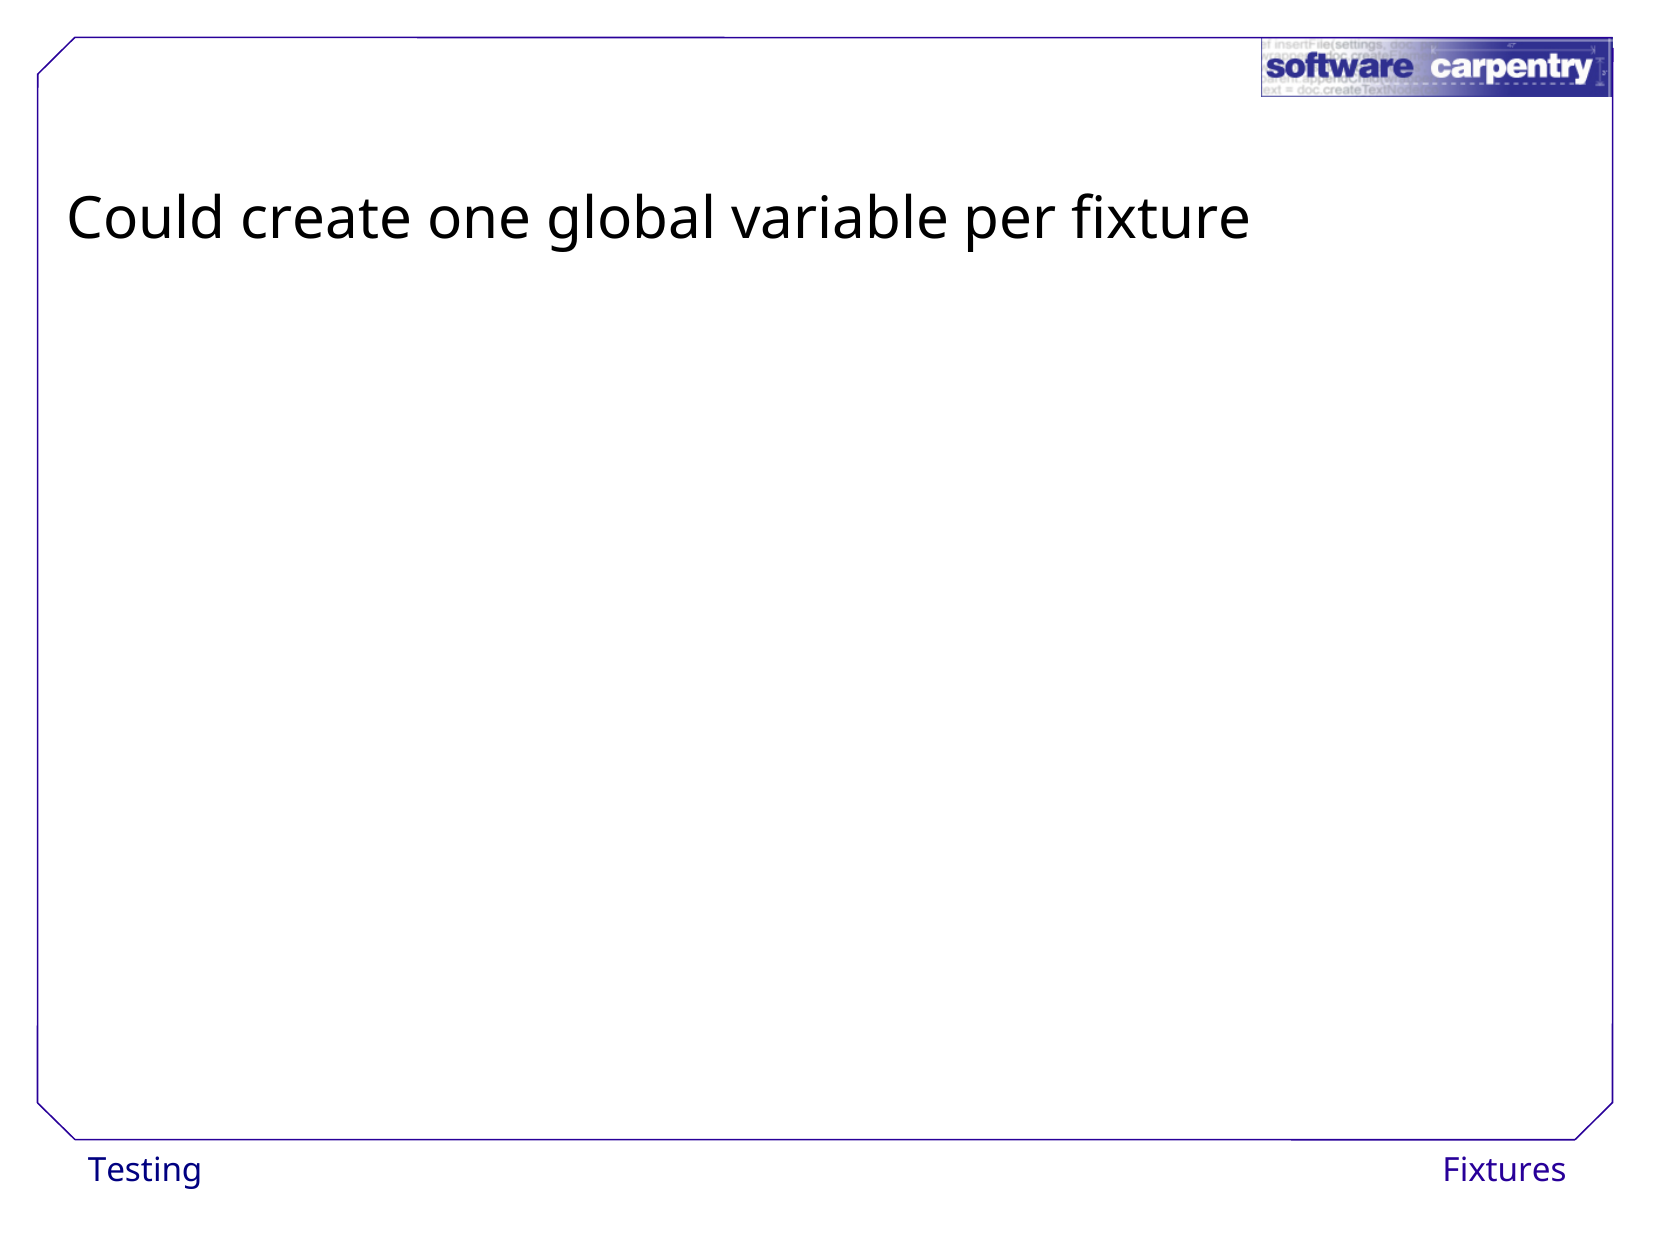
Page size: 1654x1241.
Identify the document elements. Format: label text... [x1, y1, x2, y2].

picture [1261, 39, 1613, 97]
text_box Could create one global variable per fixture [51, 138, 1417, 259]
